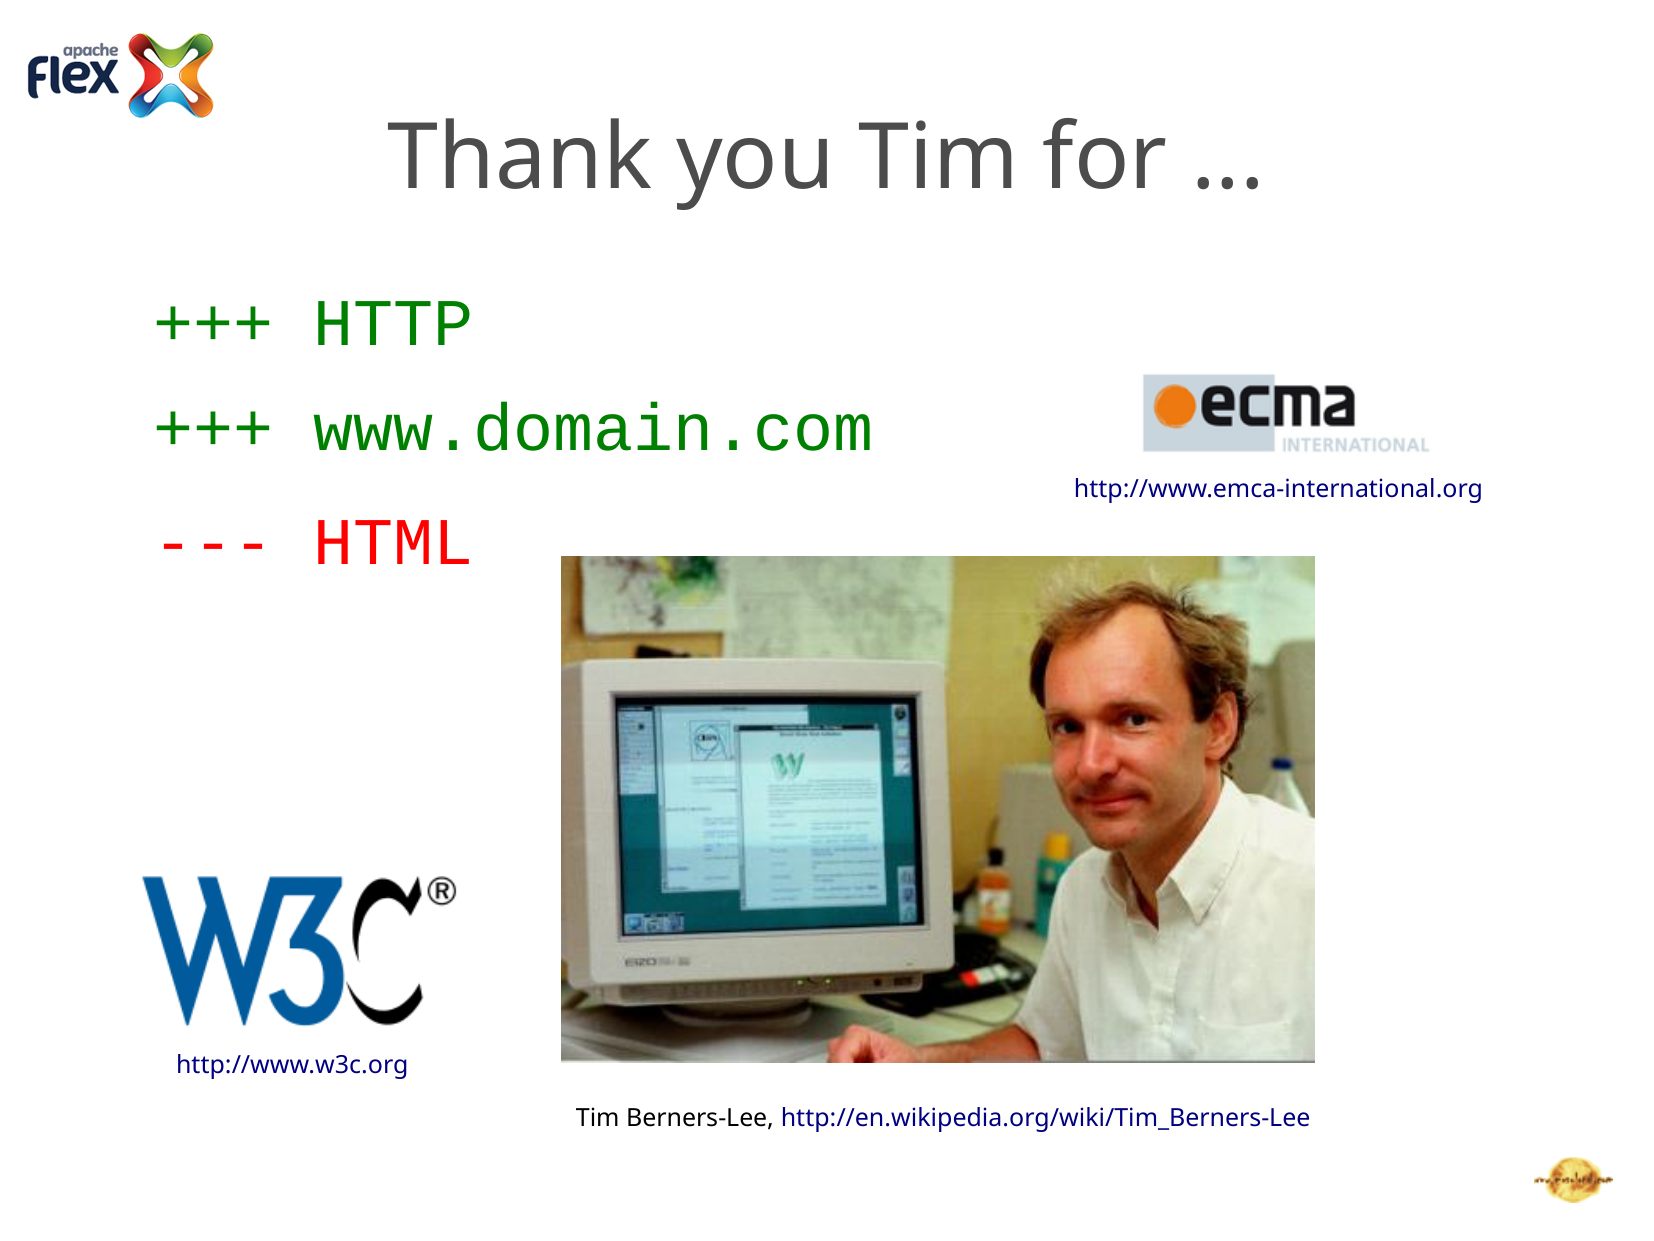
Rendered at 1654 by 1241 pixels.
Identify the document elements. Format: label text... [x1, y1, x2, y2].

text_box http://www.emca-international.org [1057, 463, 1501, 509]
list --- HTML [82, 508, 532, 603]
title Thank you Tim for ... [82, 56, 1571, 250]
picture [25, 25, 215, 125]
text_box http://www.w3c.org [70, 1039, 514, 1085]
picture [135, 839, 464, 1039]
list +++ HTTP +++ www.domain.com [82, 290, 945, 502]
text_box Tim Berners-Lee, http://en.wikipedia.org/wiki/Tim_Berners-Lee [561, 1092, 1418, 1138]
picture [1114, 345, 1458, 463]
picture [1534, 1157, 1613, 1203]
picture [561, 556, 1315, 1063]
